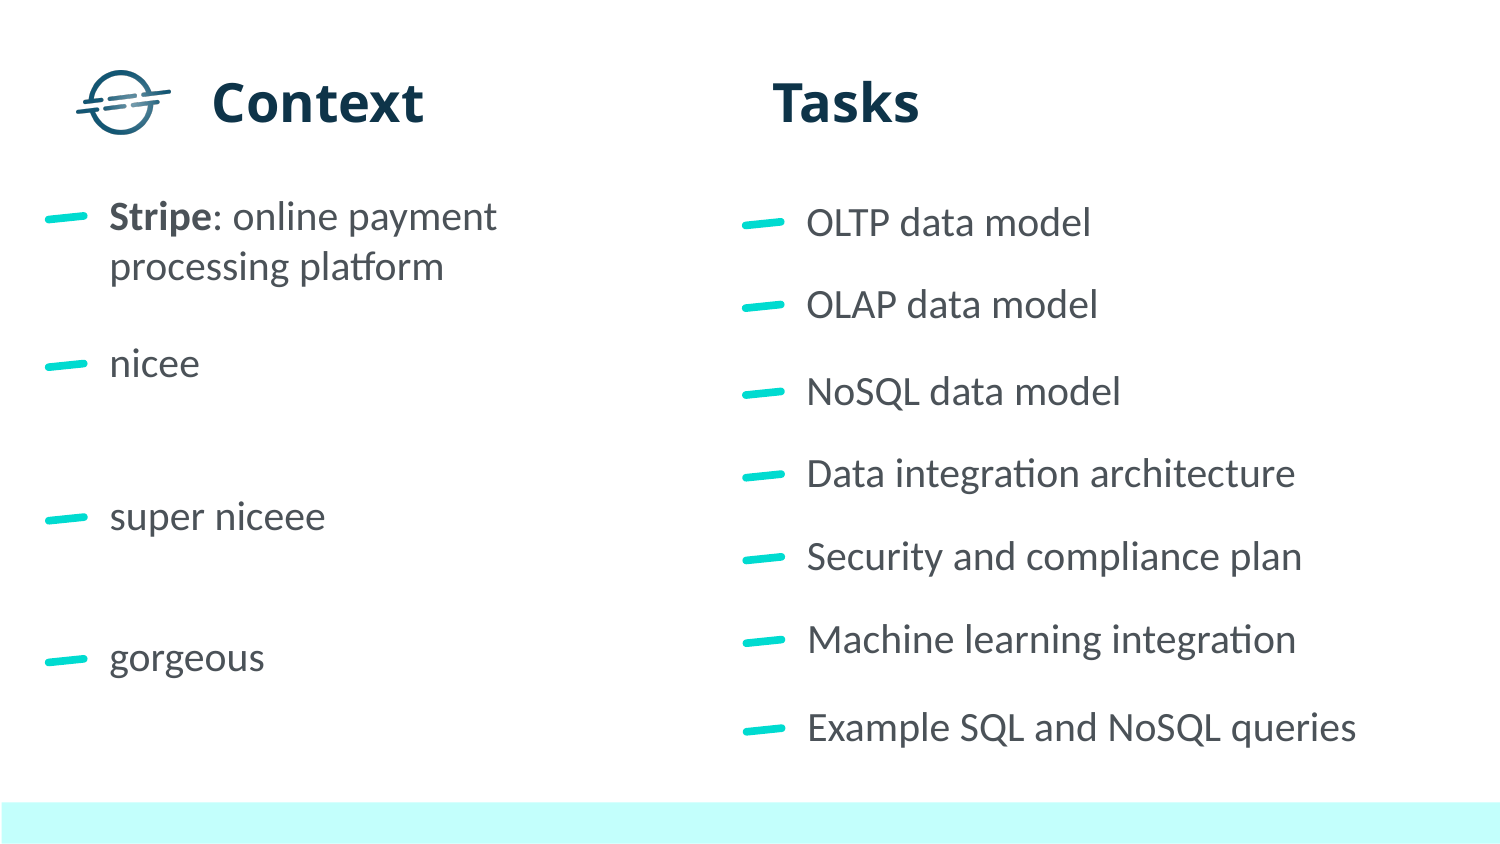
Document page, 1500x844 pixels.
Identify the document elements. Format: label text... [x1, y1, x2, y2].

title Stripe: online payment processing platform [94, 174, 675, 297]
title Data integration architecture [791, 431, 1429, 511]
text_box [741, 300, 785, 312]
text_box [45, 513, 88, 525]
title Example SQL and NoSQL queries [792, 685, 1452, 769]
title OLAP data model [791, 261, 1460, 344]
title OLTP data model [791, 180, 1442, 261]
text_box [44, 359, 88, 371]
text_box [742, 553, 786, 565]
title nicee [94, 320, 714, 451]
text_box [1, 802, 1500, 844]
picture [76, 70, 171, 135]
title Security and compliance plan [791, 513, 1452, 597]
text_box [742, 724, 786, 736]
title super niceee [94, 474, 714, 605]
text_box [44, 655, 88, 667]
title Context [196, 53, 498, 155]
title gorgeous [94, 614, 701, 757]
text_box [742, 470, 785, 482]
text_box [741, 218, 785, 230]
text_box [44, 212, 88, 224]
text_box [742, 635, 786, 648]
title Tasks [757, 53, 1059, 155]
title NoSQL data model [791, 348, 1455, 441]
title Machine learning integration [792, 596, 1452, 681]
text_box [742, 387, 785, 399]
